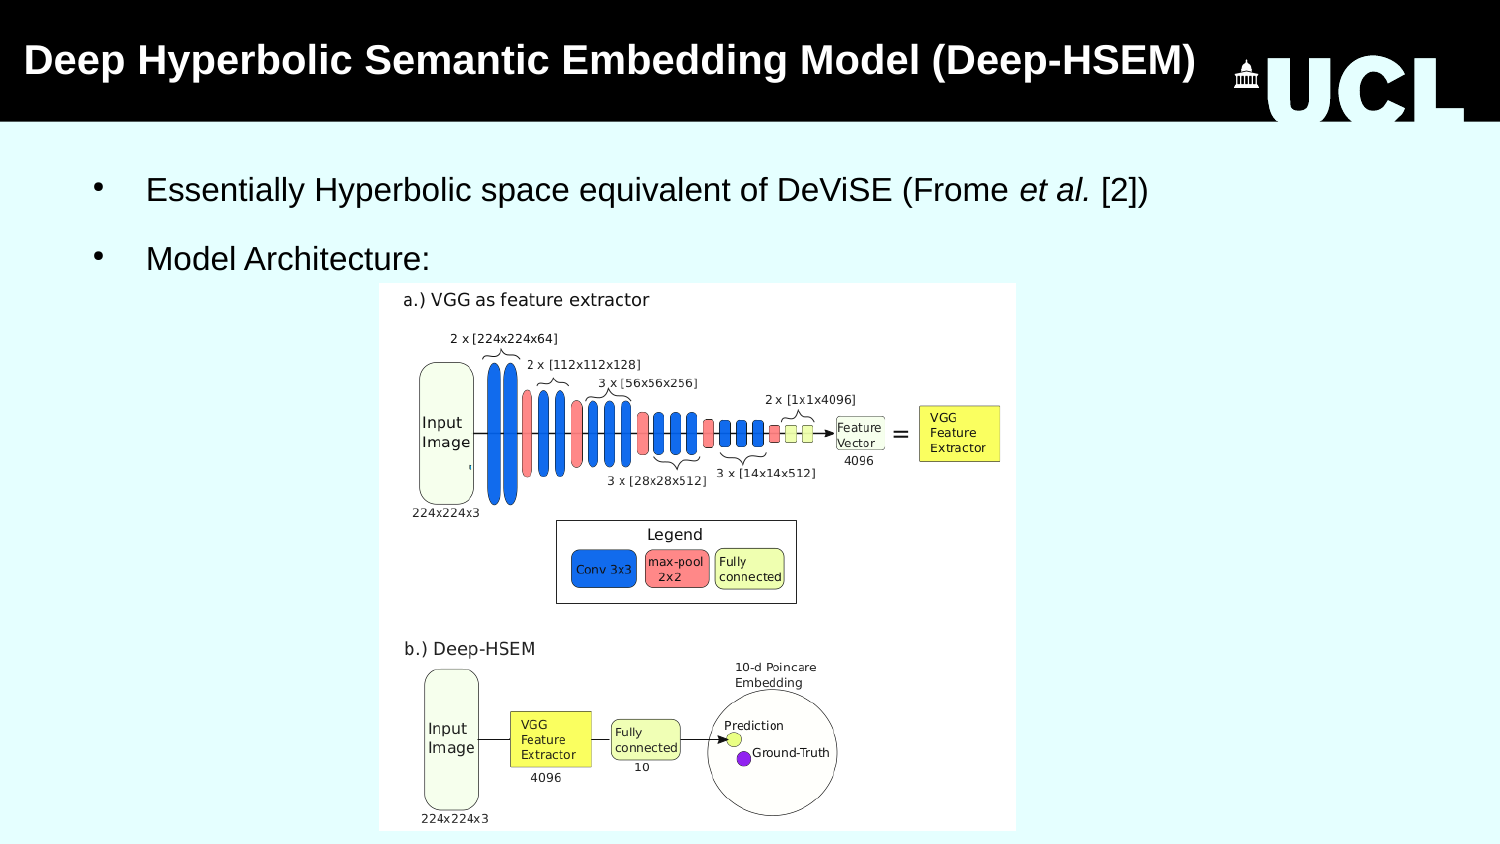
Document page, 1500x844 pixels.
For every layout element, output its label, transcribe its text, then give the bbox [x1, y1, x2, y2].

picture [379, 283, 1016, 831]
text_box [0, 0, 1500, 122]
text_box Deep Hyperbolic Semantic Embedding Model (Deep-HSEM) [23, 32, 1197, 83]
list Essentially Hyperbolic space equivalent of DeViSE (Frome et al. [2]) Model Architecture: [75, 167, 1425, 658]
picture [1234, 59, 1259, 88]
